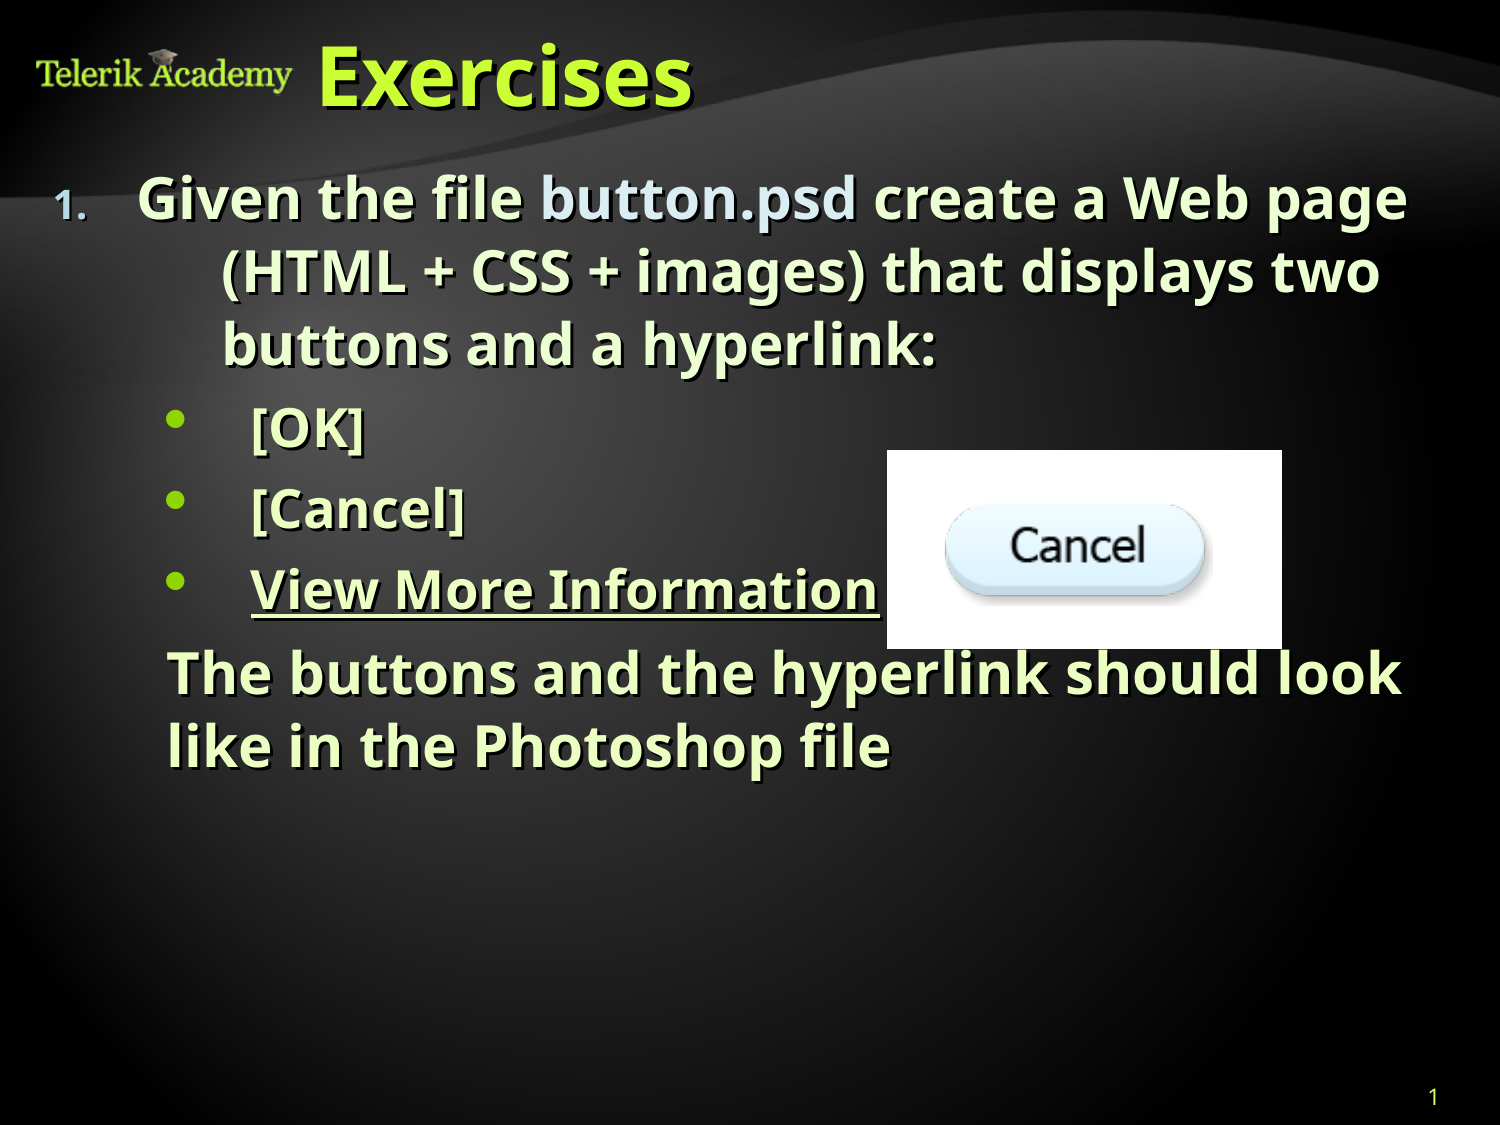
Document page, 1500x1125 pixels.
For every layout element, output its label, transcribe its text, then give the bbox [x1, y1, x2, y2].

title Exercises [300, 12, 1463, 149]
list Given the file button.psd create a Web page (HTML + CSS + images) that displays two buttons and a hyperlink: [OK] [Cancel] View More Information The buttons and the hyperlink should look like in the Photoshop file [37, 149, 1463, 1101]
text_box 1 [1412, 1074, 1488, 1113]
picture [887, 450, 1283, 650]
